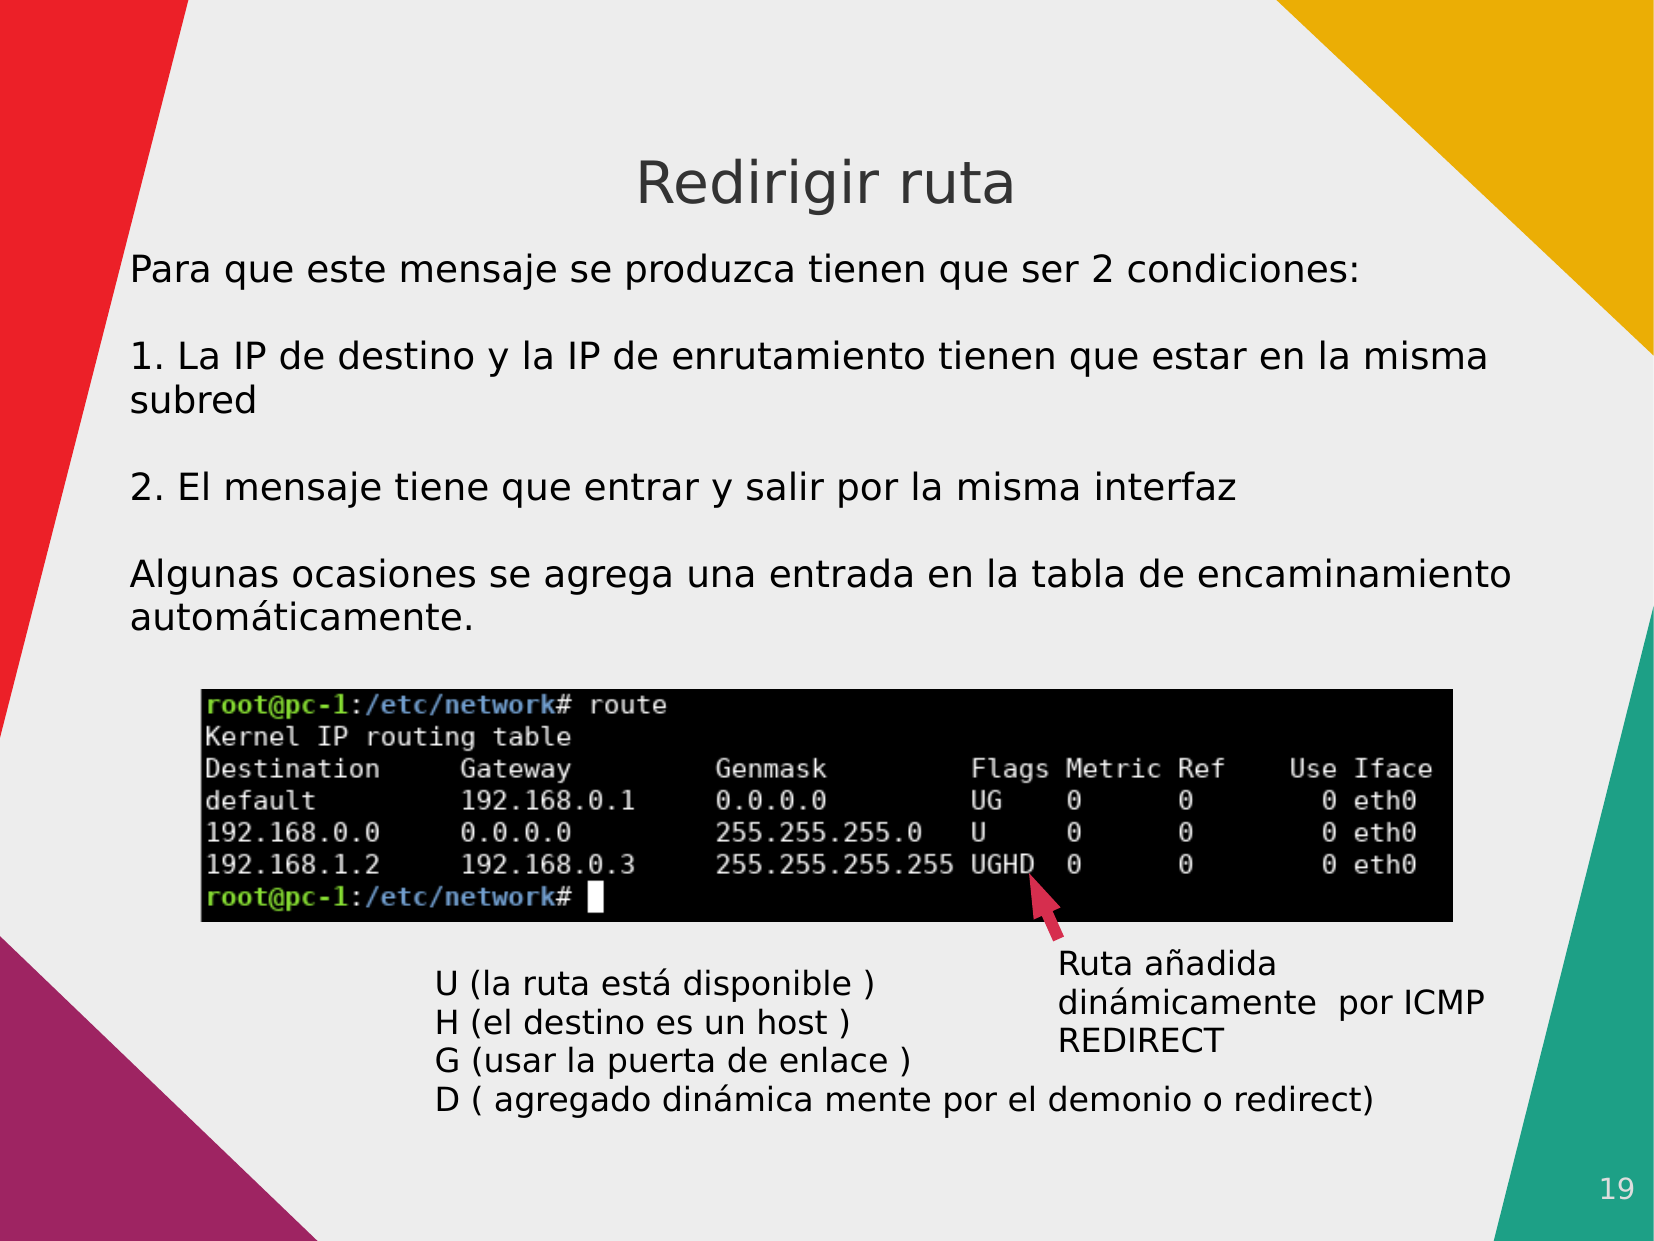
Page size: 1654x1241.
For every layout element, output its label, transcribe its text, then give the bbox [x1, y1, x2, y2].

text_box U (la ruta está disponible ) H (el destino es un host ) G (usar la puerta de enlace ) D ( agregado dinámica mente por el demonio o redirect) [262, 957, 1392, 1165]
title Redirigir ruta [114, 85, 1539, 240]
text_box Para que este mensaje se produzca tienen que ser 2 condiciones: 1. La IP de destino y la IP de enrutamiento tienen que estar en la misma subred 2. El mensaje tiene que entrar y salir por la misma interfaz Algunas ocasiones se agrega una entrada en la tabla de encaminamiento automáticamente. [114, 240, 1566, 648]
picture [200, 689, 1453, 922]
text_box Ruta añadida dinámicamente por ICMP REDIRECT [1042, 937, 1510, 1069]
